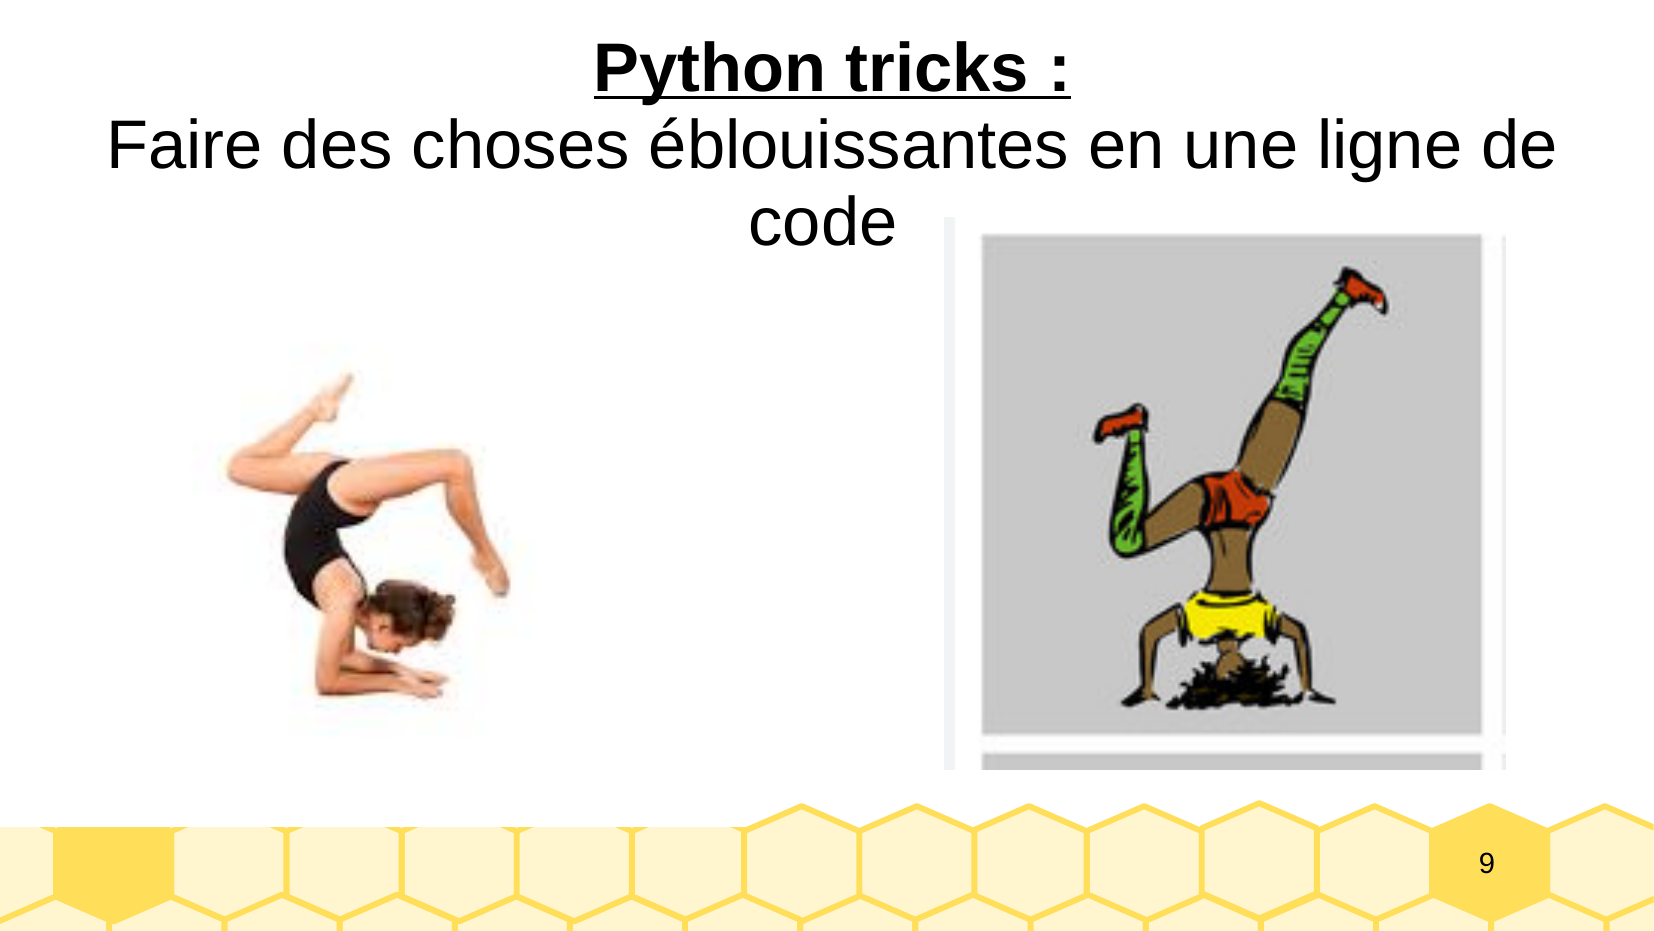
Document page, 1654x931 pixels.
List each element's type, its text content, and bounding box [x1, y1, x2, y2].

title Python tricks : Faire des choses éblouissantes en une ligne de code [88, 29, 1577, 260]
picture [944, 217, 1506, 770]
picture [0, 201, 745, 827]
